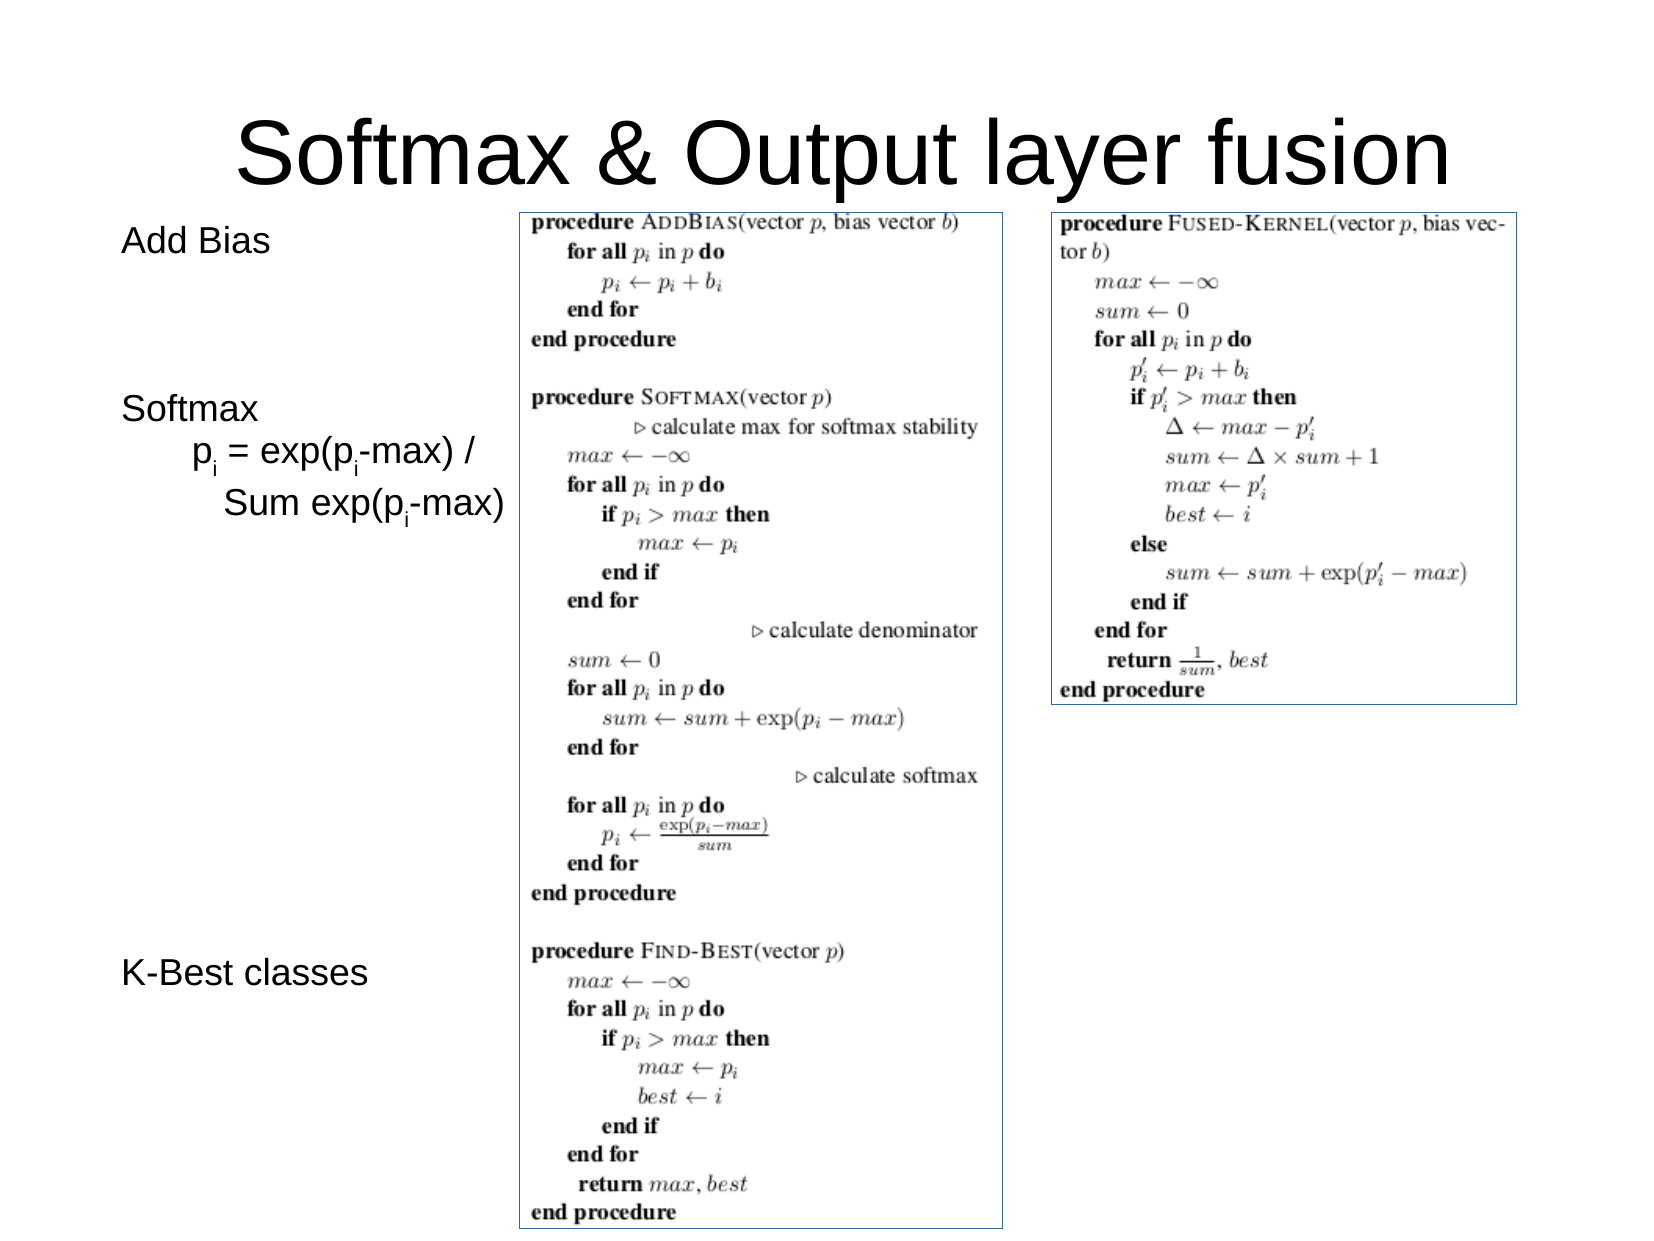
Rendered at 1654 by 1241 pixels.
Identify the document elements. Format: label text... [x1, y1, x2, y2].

picture [519, 212, 1003, 1229]
picture [1051, 212, 1517, 705]
title Softmax & Output layer fusion [82, 49, 1571, 257]
text_box Add Bias Softmax pi = exp(pi-max) / Sum exp(pi-max) K-Best classes [106, 212, 556, 1128]
